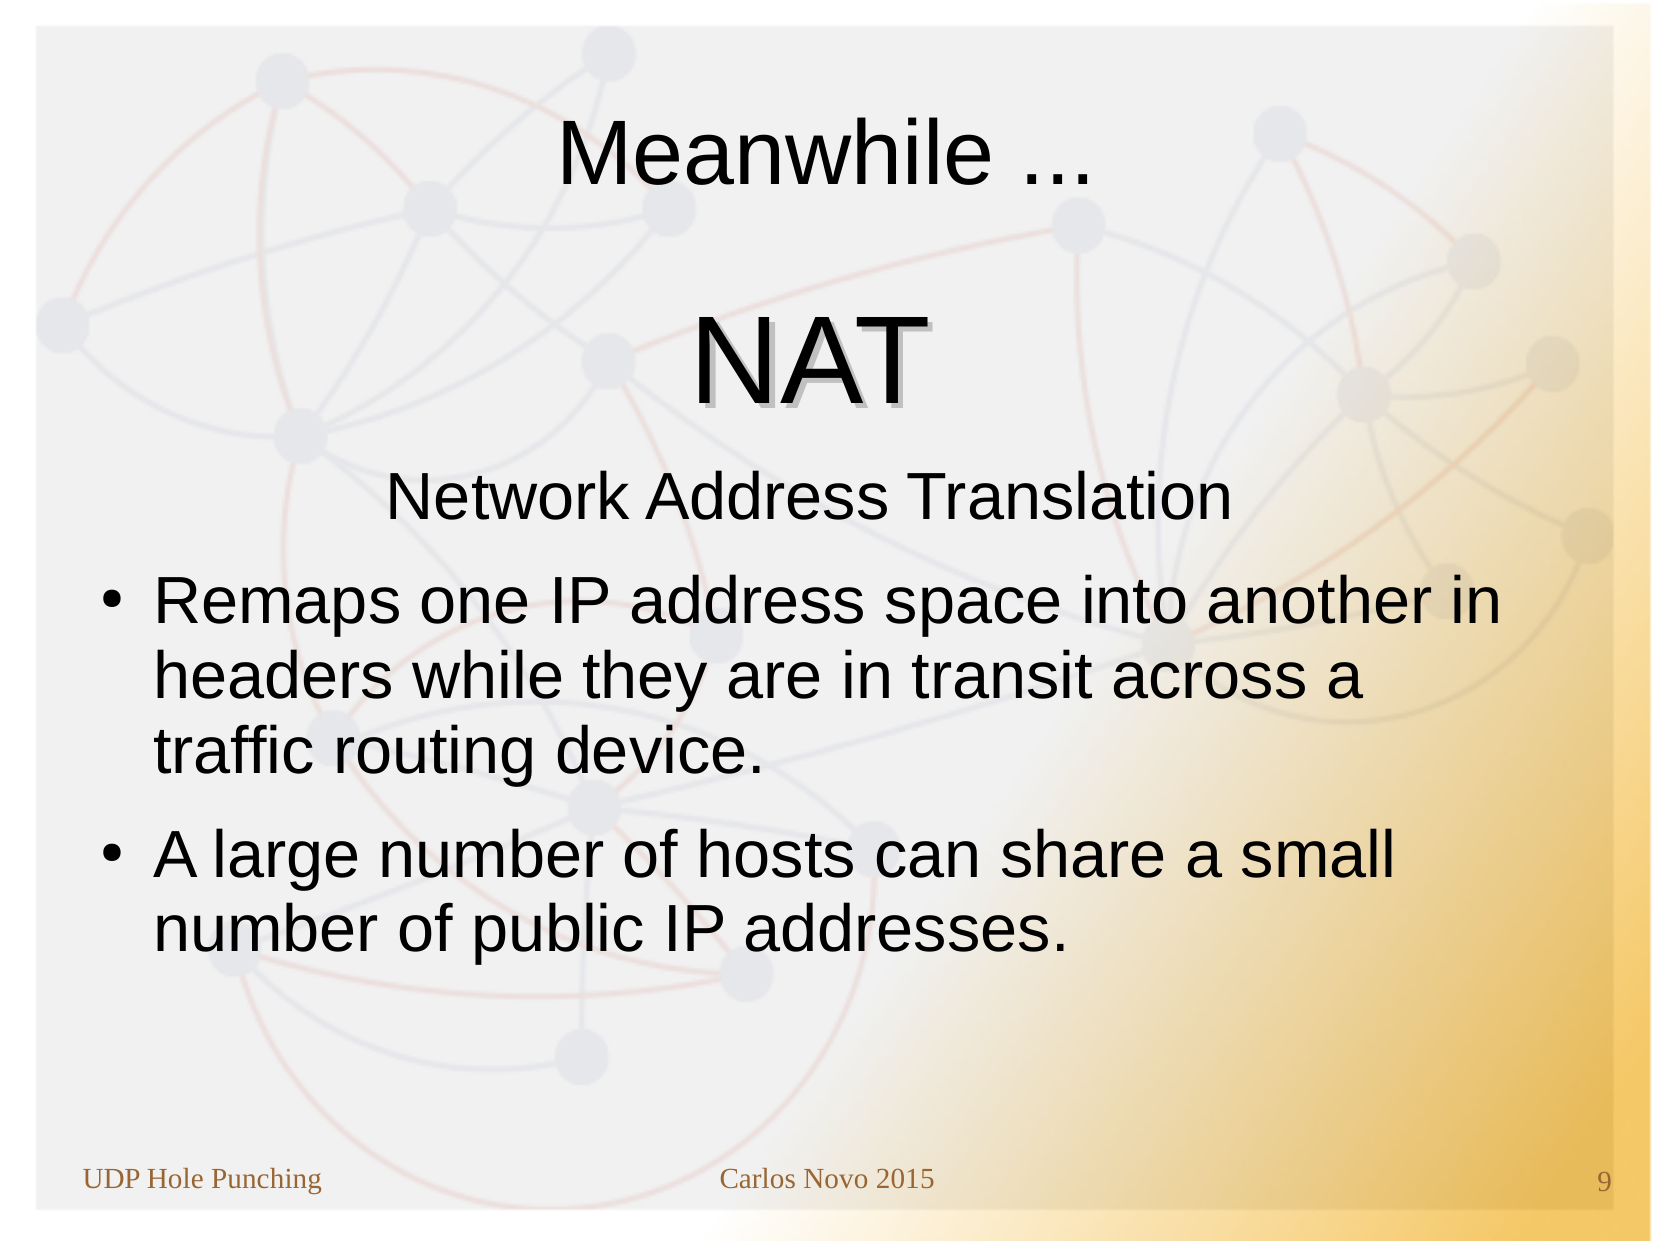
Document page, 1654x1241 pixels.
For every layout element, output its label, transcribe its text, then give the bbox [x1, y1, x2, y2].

title Meanwhile ... [82, 49, 1571, 257]
picture [0, 0, 1654, 1241]
list NAT Network Address Translation Remaps one IP address space into another in headers while they are in transit across a traffic routing device. A large number of hosts can share a small number of public IP addresses. [82, 290, 1538, 1010]
